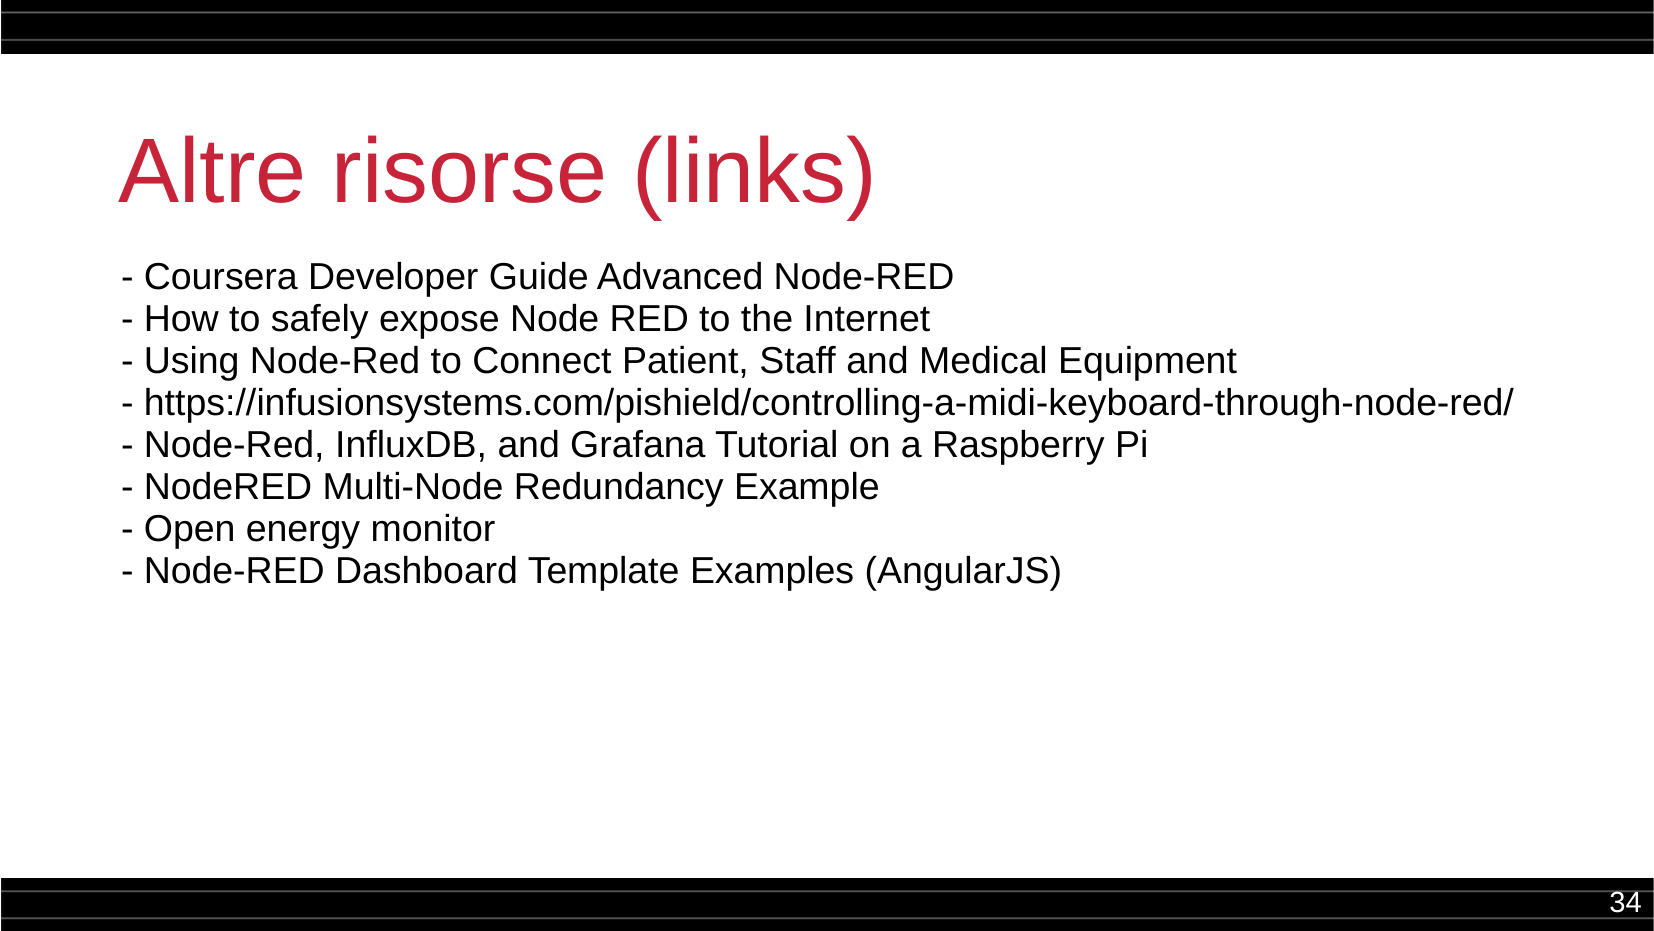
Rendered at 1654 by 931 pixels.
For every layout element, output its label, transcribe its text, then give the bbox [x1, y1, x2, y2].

picture [1, 0, 1654, 54]
text_box - Coursera Developer Guide Advanced Node-RED - How to safely expose Node RED to the Internet - Using Node-Red to Connect Patient, Staff and Medical Equipment - https://infusionsystems.com/pishield/controlling-a-midi-keyboard-through-node-red/ - Node-Red, InfluxDB, and Grafana Tutorial on a Raspberry Pi - NodeRED Multi-Node Redundancy Example - Open energy monitor - Node-RED Dashboard Template Examples (AngularJS) [106, 248, 1548, 599]
picture [1, 878, 1654, 931]
title Altre risorse (links) [118, 92, 1040, 248]
